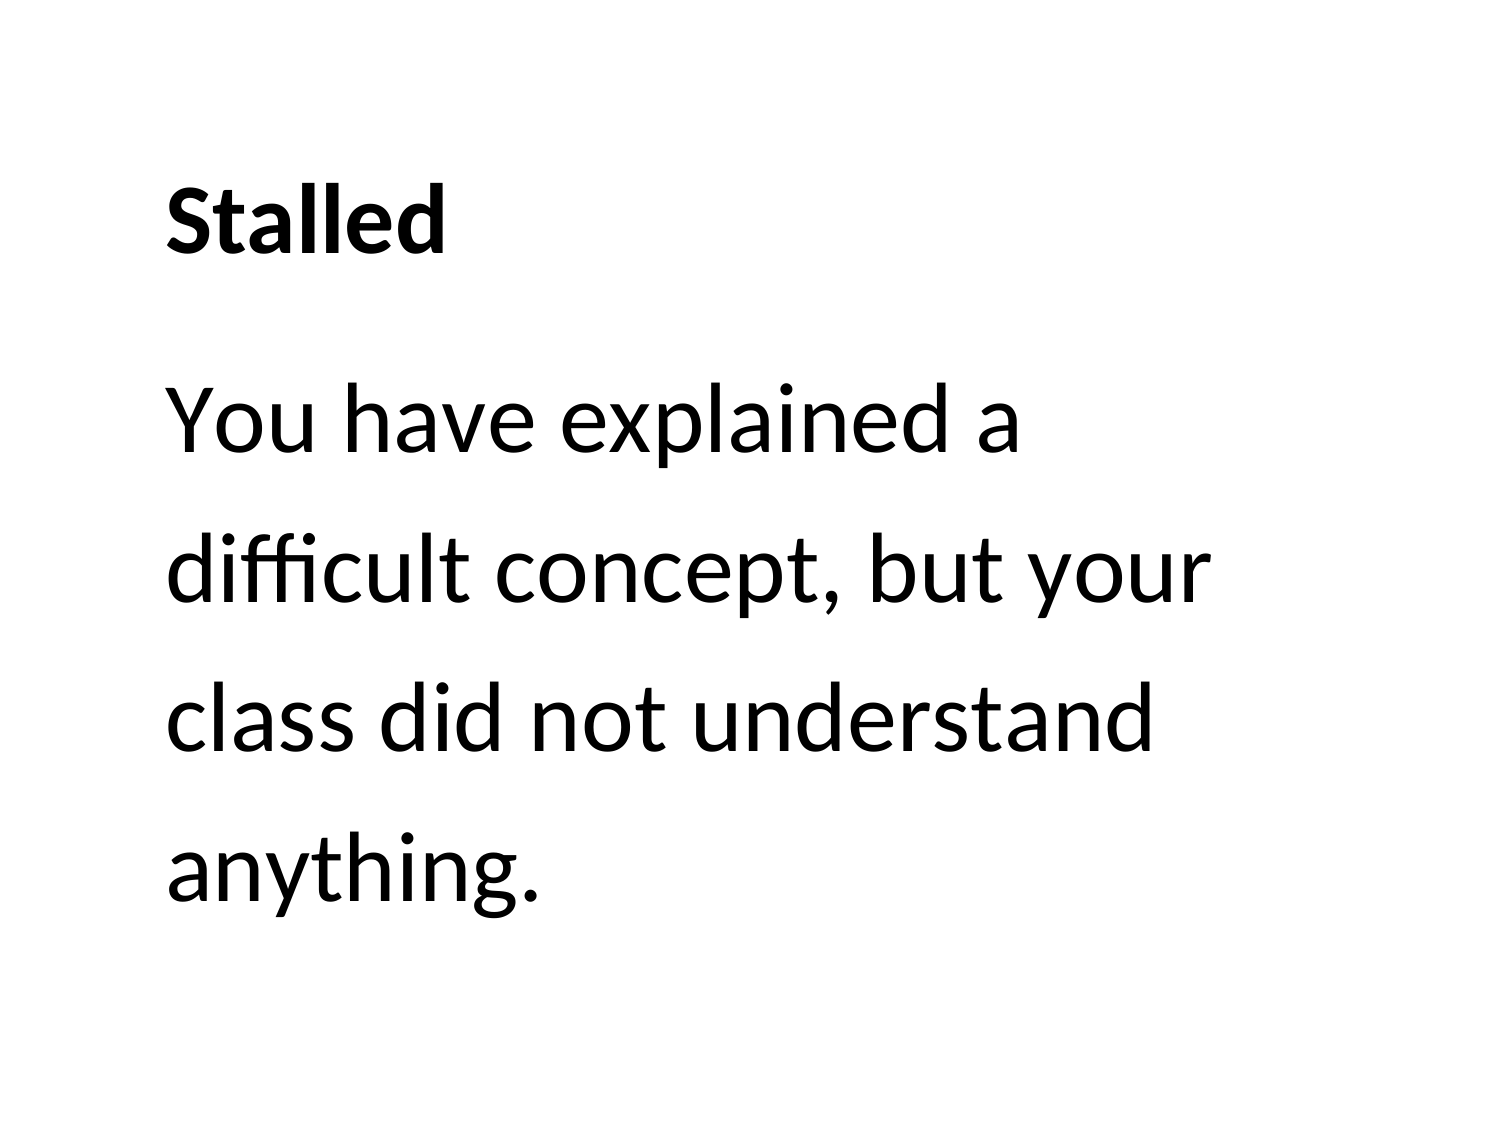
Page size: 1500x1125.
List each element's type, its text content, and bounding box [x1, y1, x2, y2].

text_box You have explained a difficult concept, but your class did not understand anything. [150, 314, 1306, 871]
text_box Stalled [149, 166, 1427, 262]
